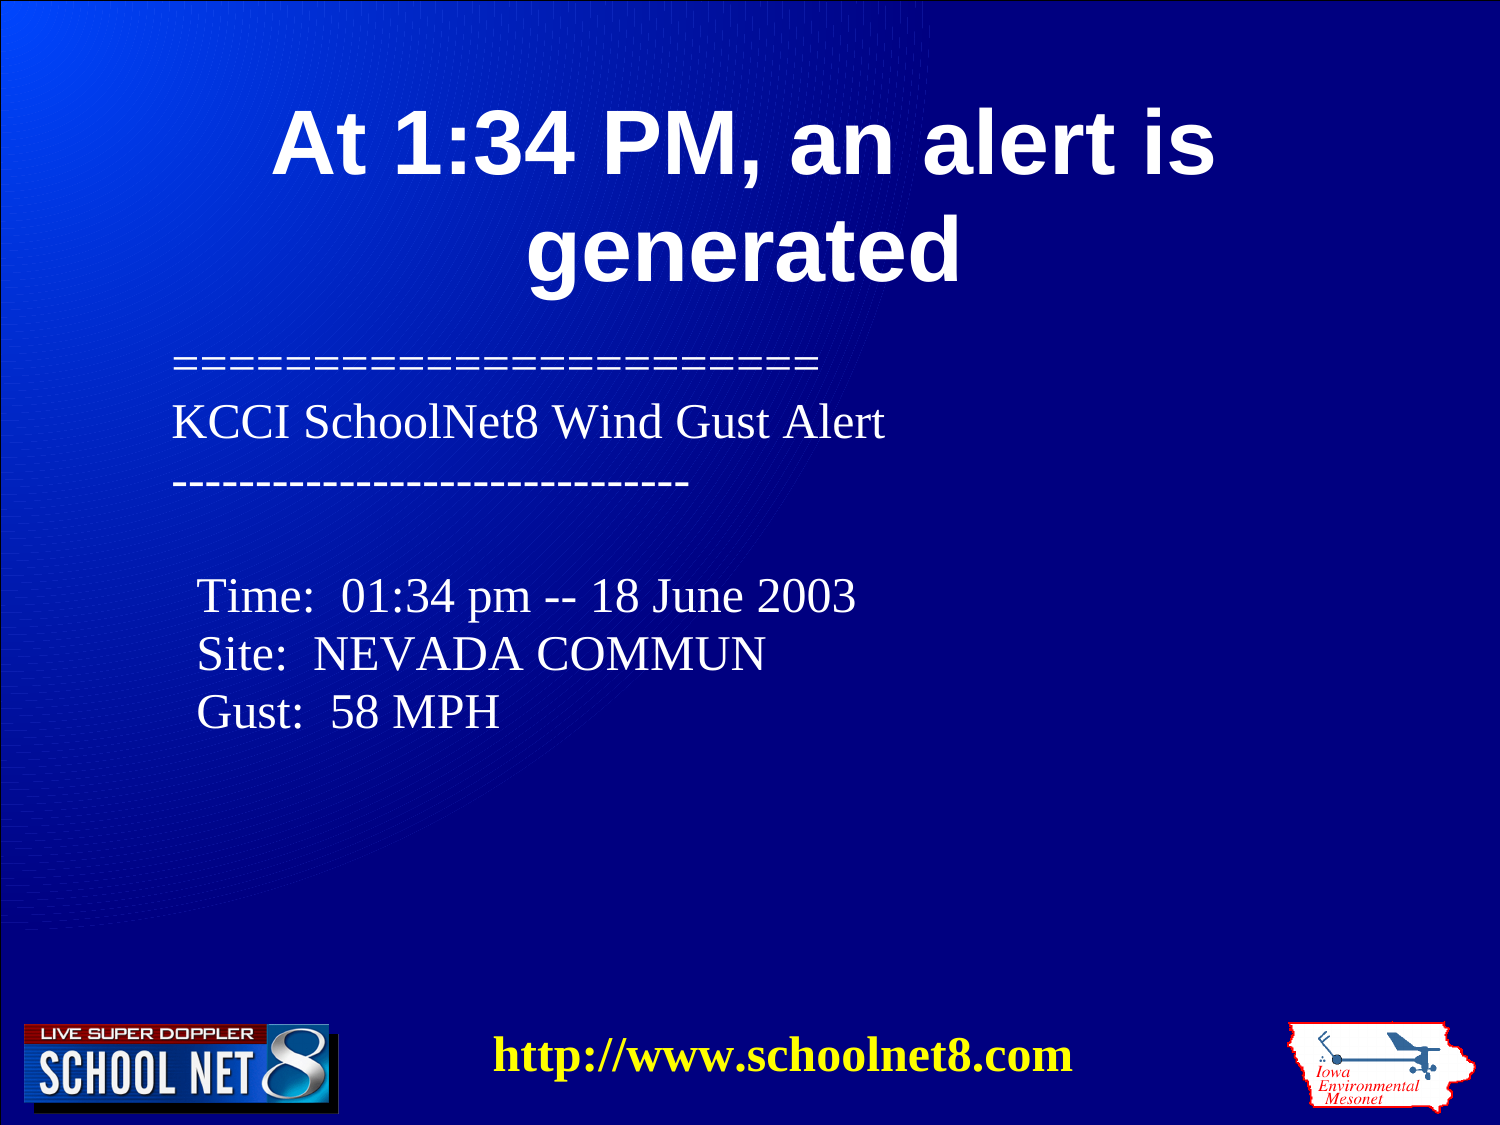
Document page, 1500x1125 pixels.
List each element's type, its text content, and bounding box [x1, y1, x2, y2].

text_box ======================= KCCI SchoolNet8 Wind Gust Alert ------------------------------- Time: 01:34 pm -- 18 June 2003 Site: NEVADA COMMUN Gust: 58 MPH [171, 333, 1425, 839]
picture [24, 1024, 329, 1103]
picture [1287, 1021, 1476, 1114]
title At 1:34 PM, an alert is generated [65, 51, 1424, 336]
